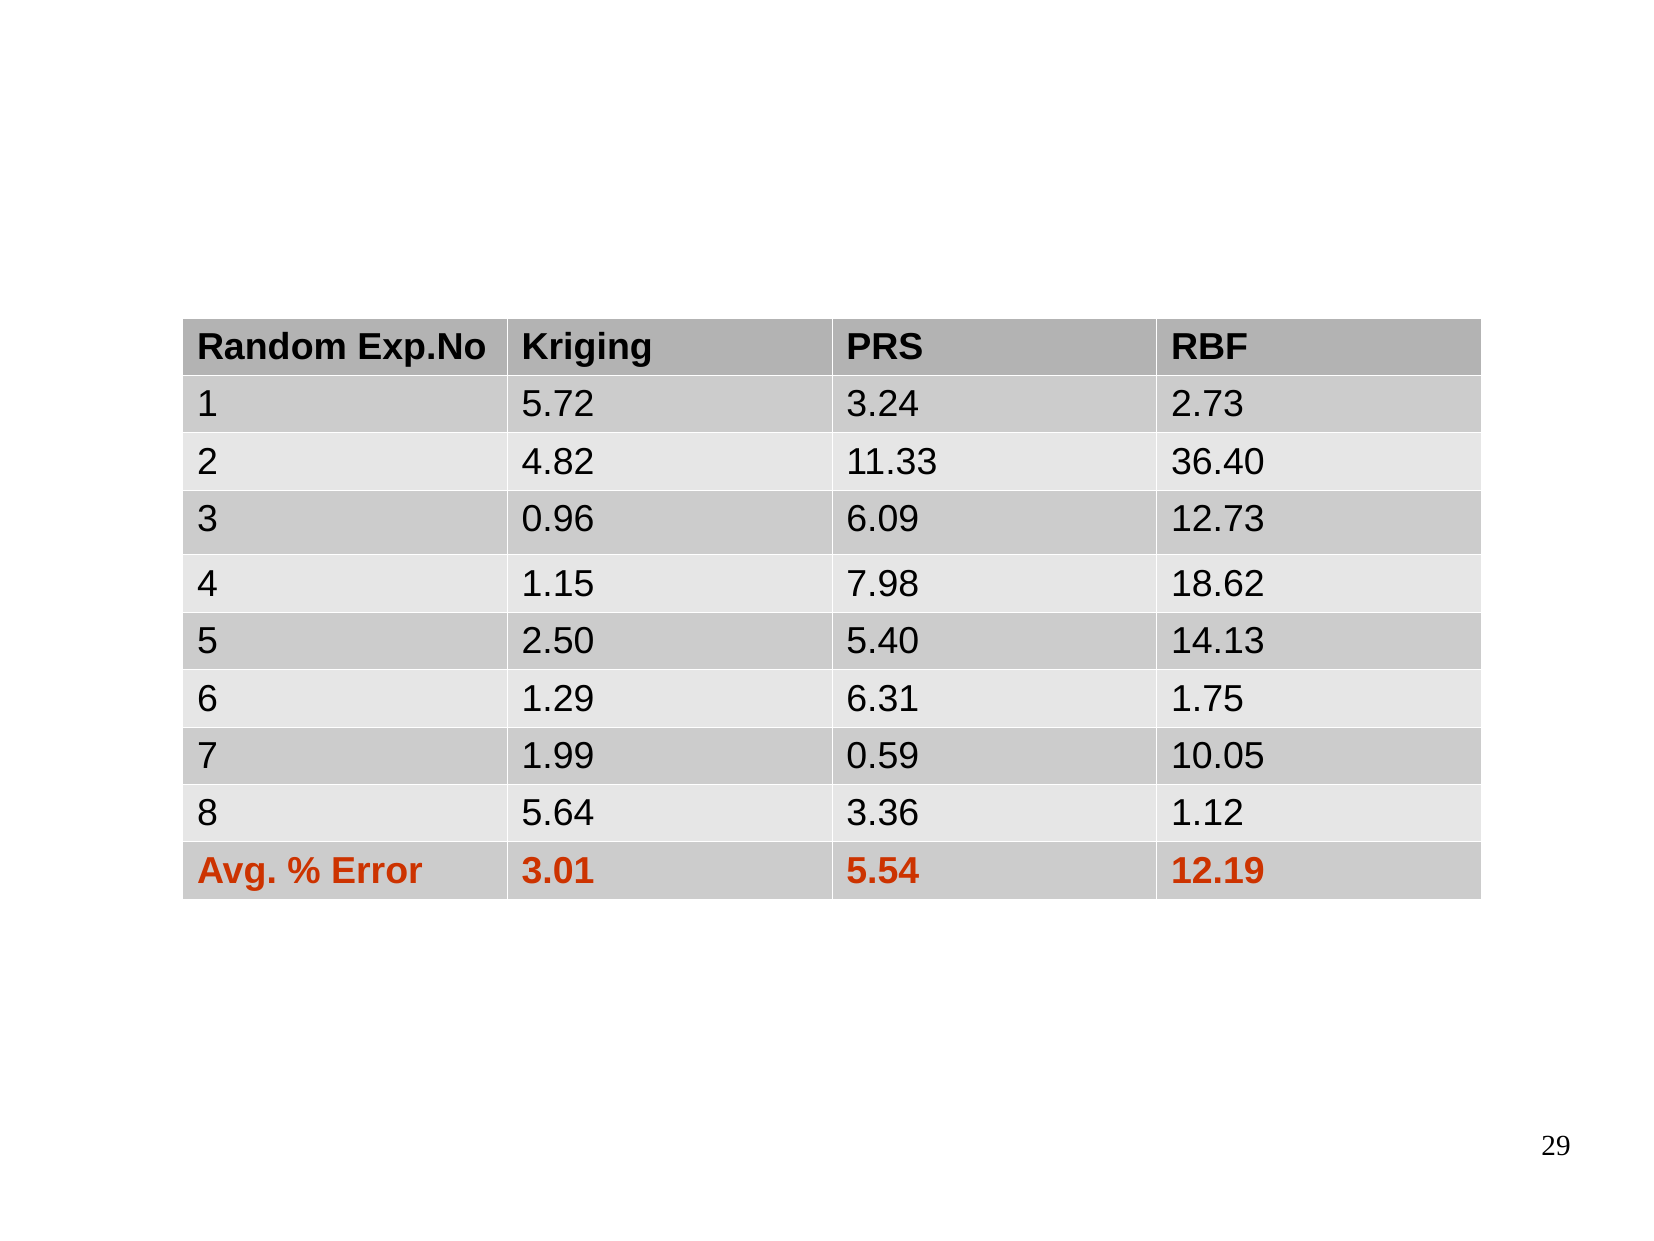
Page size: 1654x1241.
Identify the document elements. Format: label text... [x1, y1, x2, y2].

table_cell 2.73 [1157, 376, 1481, 432]
table_cell 5.40 [833, 613, 1156, 669]
table_cell 0.96 [508, 491, 832, 554]
table_cell 1.12 [1157, 785, 1481, 841]
table_cell 3 [183, 491, 507, 554]
table_cell 8 [183, 785, 507, 841]
table_cell 5.72 [508, 376, 832, 432]
table_cell 10.05 [1157, 728, 1481, 784]
table_header Kriging [508, 319, 832, 375]
table_header RBF [1157, 319, 1481, 375]
table_cell 7.98 [833, 555, 1156, 612]
table_cell 4 [183, 555, 507, 612]
table_cell 5.54 [833, 842, 1156, 899]
table_cell 12.19 [1157, 842, 1481, 899]
table_cell 18.62 [1157, 555, 1481, 612]
table_cell 5.64 [508, 785, 832, 841]
table_cell 12.73 [1157, 491, 1481, 554]
table_cell 1.75 [1157, 670, 1481, 727]
table_cell 6.31 [833, 670, 1156, 727]
table_cell 7 [183, 728, 507, 784]
table_cell 3.36 [833, 785, 1156, 841]
table_cell 1.29 [508, 670, 832, 727]
table_cell 5 [183, 613, 507, 669]
table_cell 2.50 [508, 613, 832, 669]
table_cell 4.82 [508, 433, 832, 490]
table_header Random Exp.No [183, 319, 507, 375]
table_cell 3.01 [508, 842, 832, 899]
table_cell Avg. % Error [183, 842, 507, 899]
table_cell 2 [183, 433, 507, 490]
table_cell 6 [183, 670, 507, 727]
table_cell 36.40 [1157, 433, 1481, 490]
table_cell 3.24 [833, 376, 1156, 432]
table_header PRS [833, 319, 1156, 375]
table_cell 1.15 [508, 555, 832, 612]
table_cell 14.13 [1157, 613, 1481, 669]
table_cell 11.33 [833, 433, 1156, 490]
table_cell 0.59 [833, 728, 1156, 784]
table_cell 1.99 [508, 728, 832, 784]
table_cell 6.09 [833, 491, 1156, 554]
table_cell 1 [183, 376, 507, 432]
